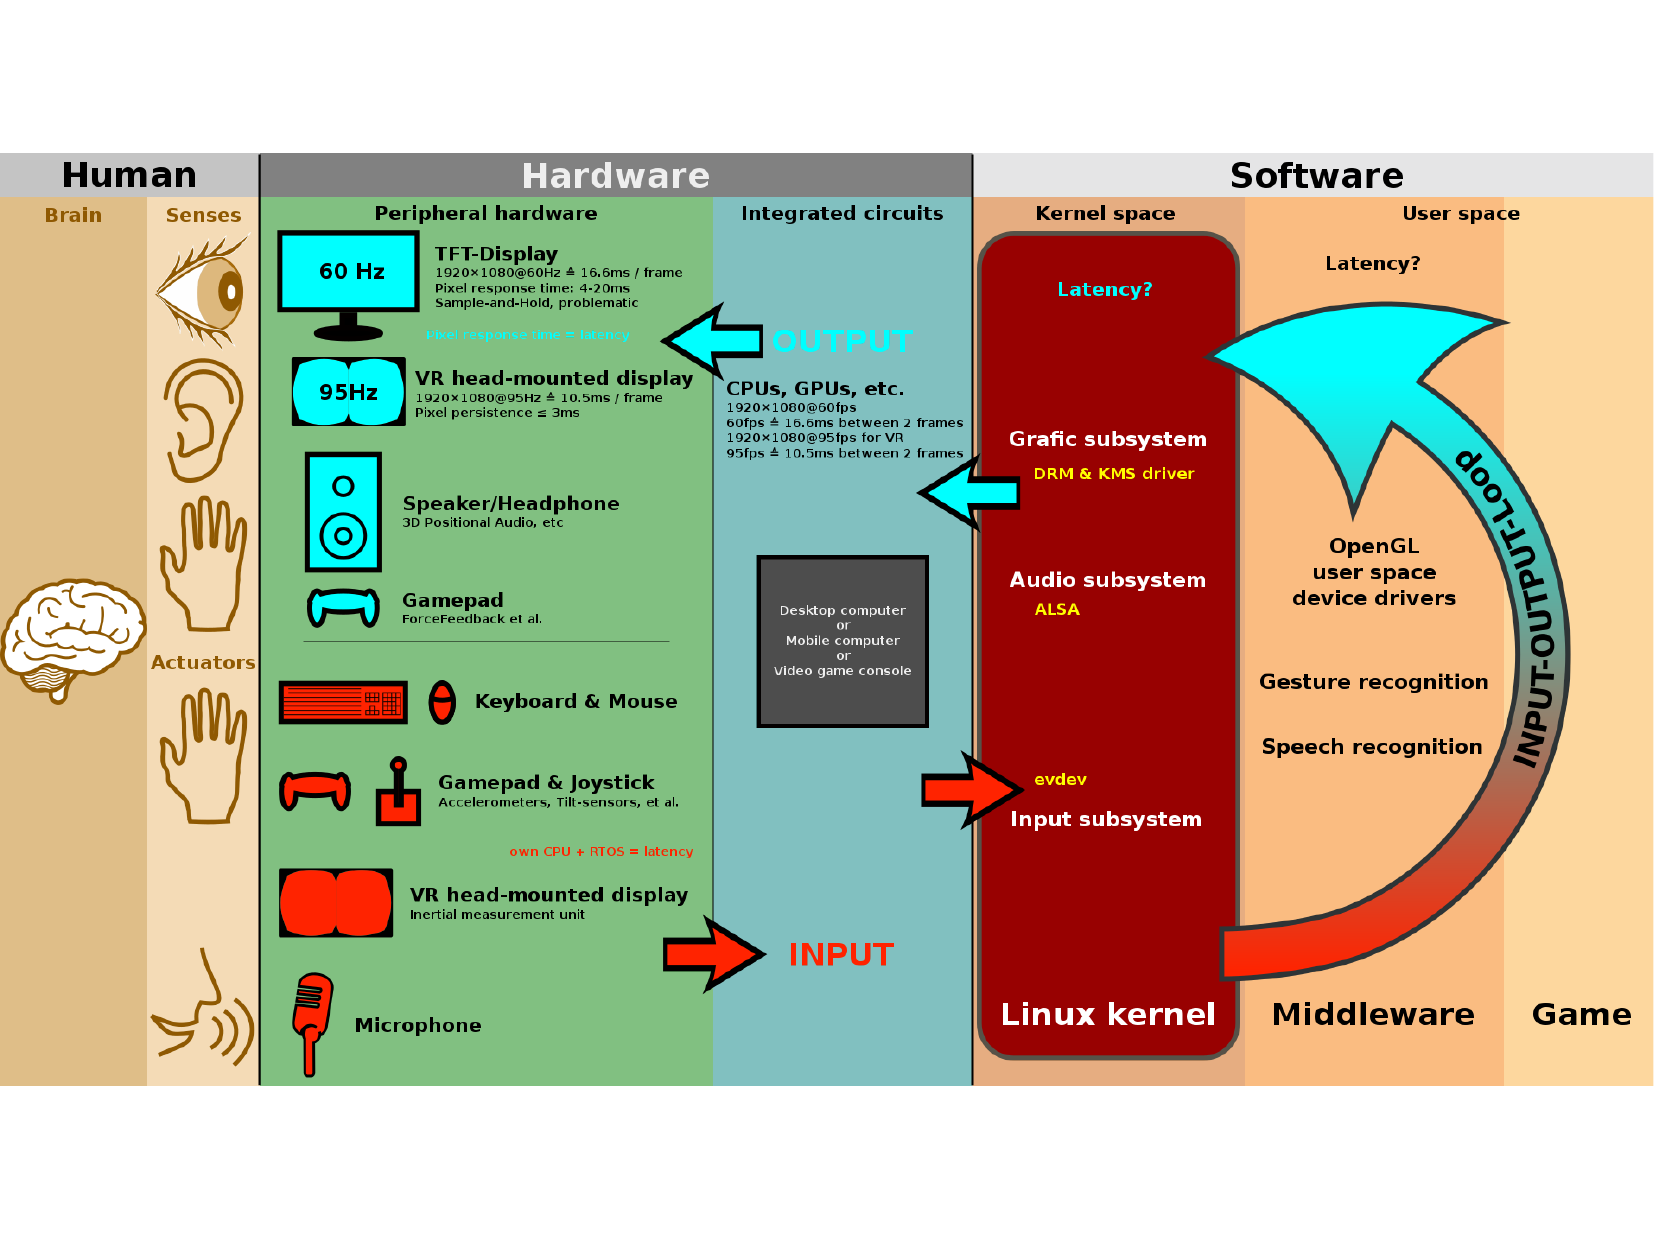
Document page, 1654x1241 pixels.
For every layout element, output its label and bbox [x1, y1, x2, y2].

picture [0, 153, 1654, 1086]
